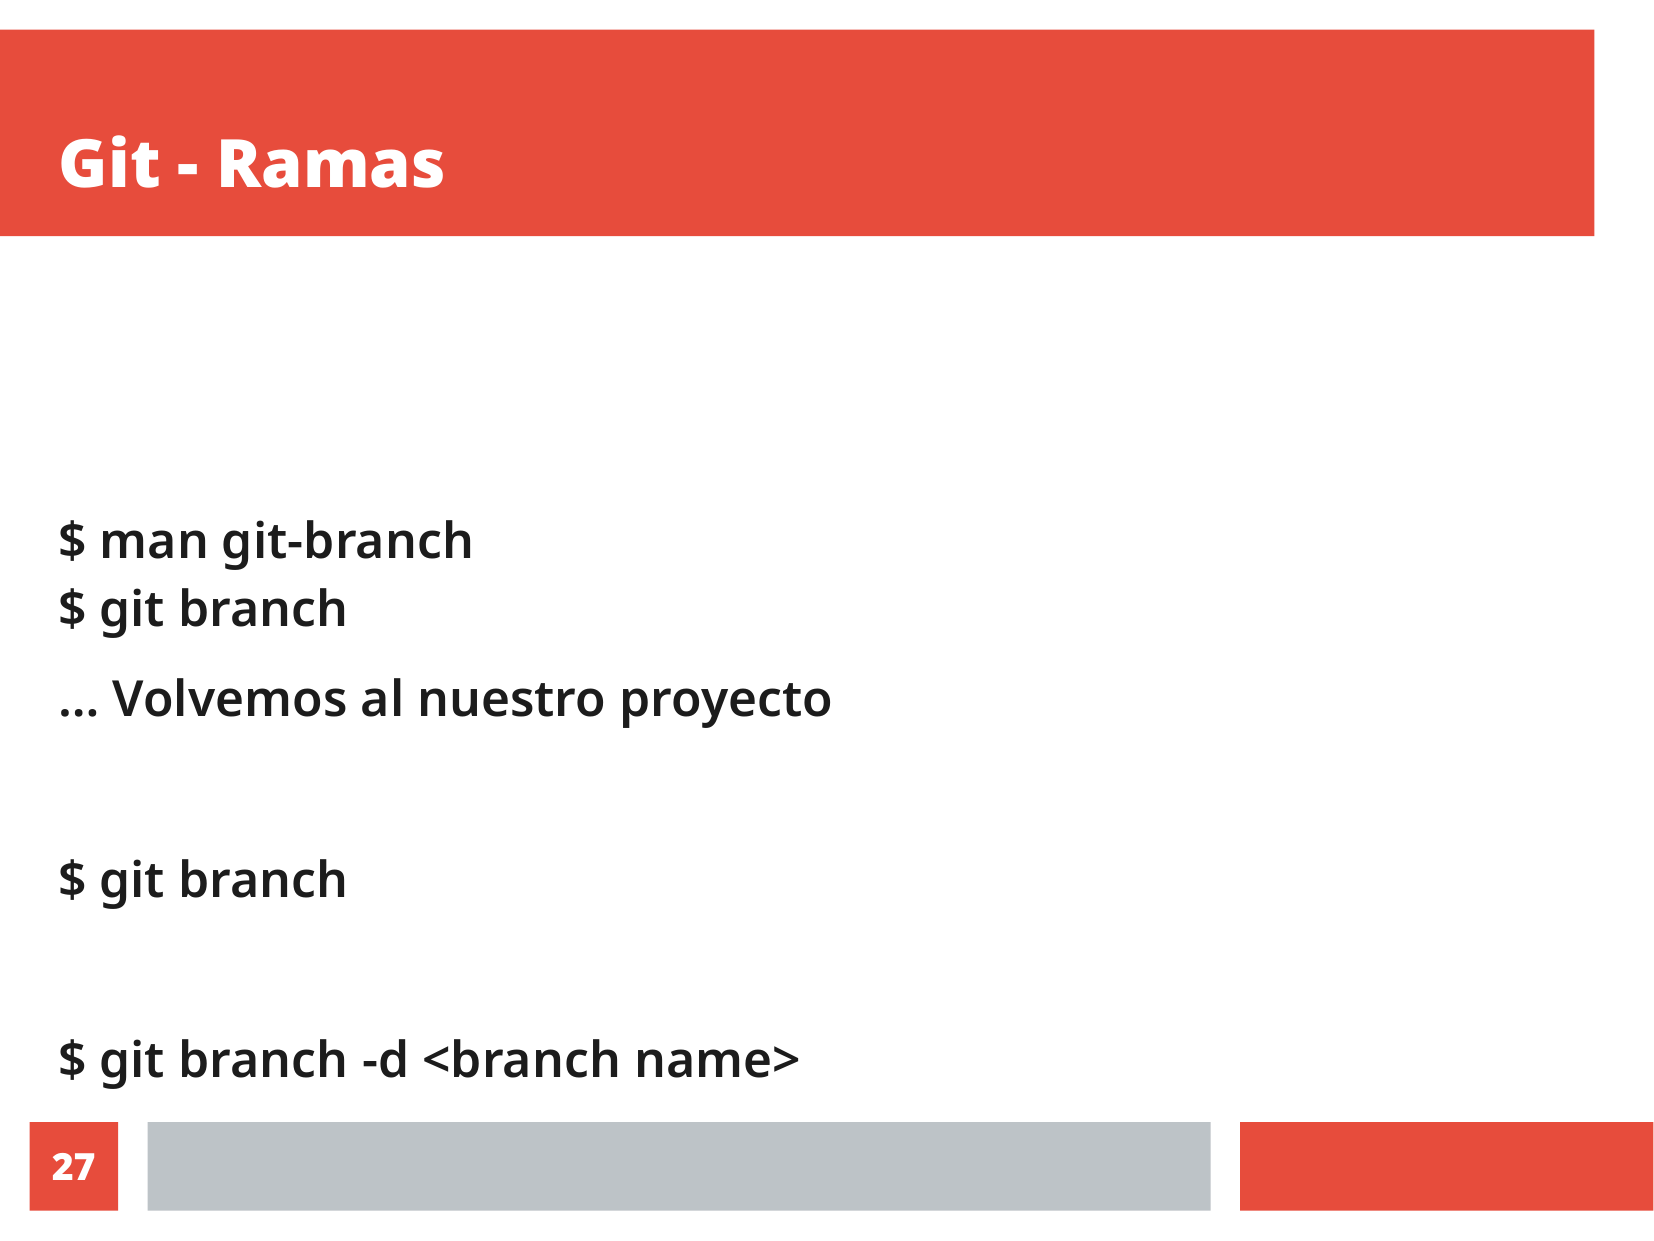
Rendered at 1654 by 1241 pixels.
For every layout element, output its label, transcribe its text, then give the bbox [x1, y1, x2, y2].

list $ man git-branch $ git branch … Volvemos al nuestro proyecto $ git branch $ git branch -d <branch name> [58, 324, 1565, 1093]
title Git - Ramas [59, 59, 1595, 207]
